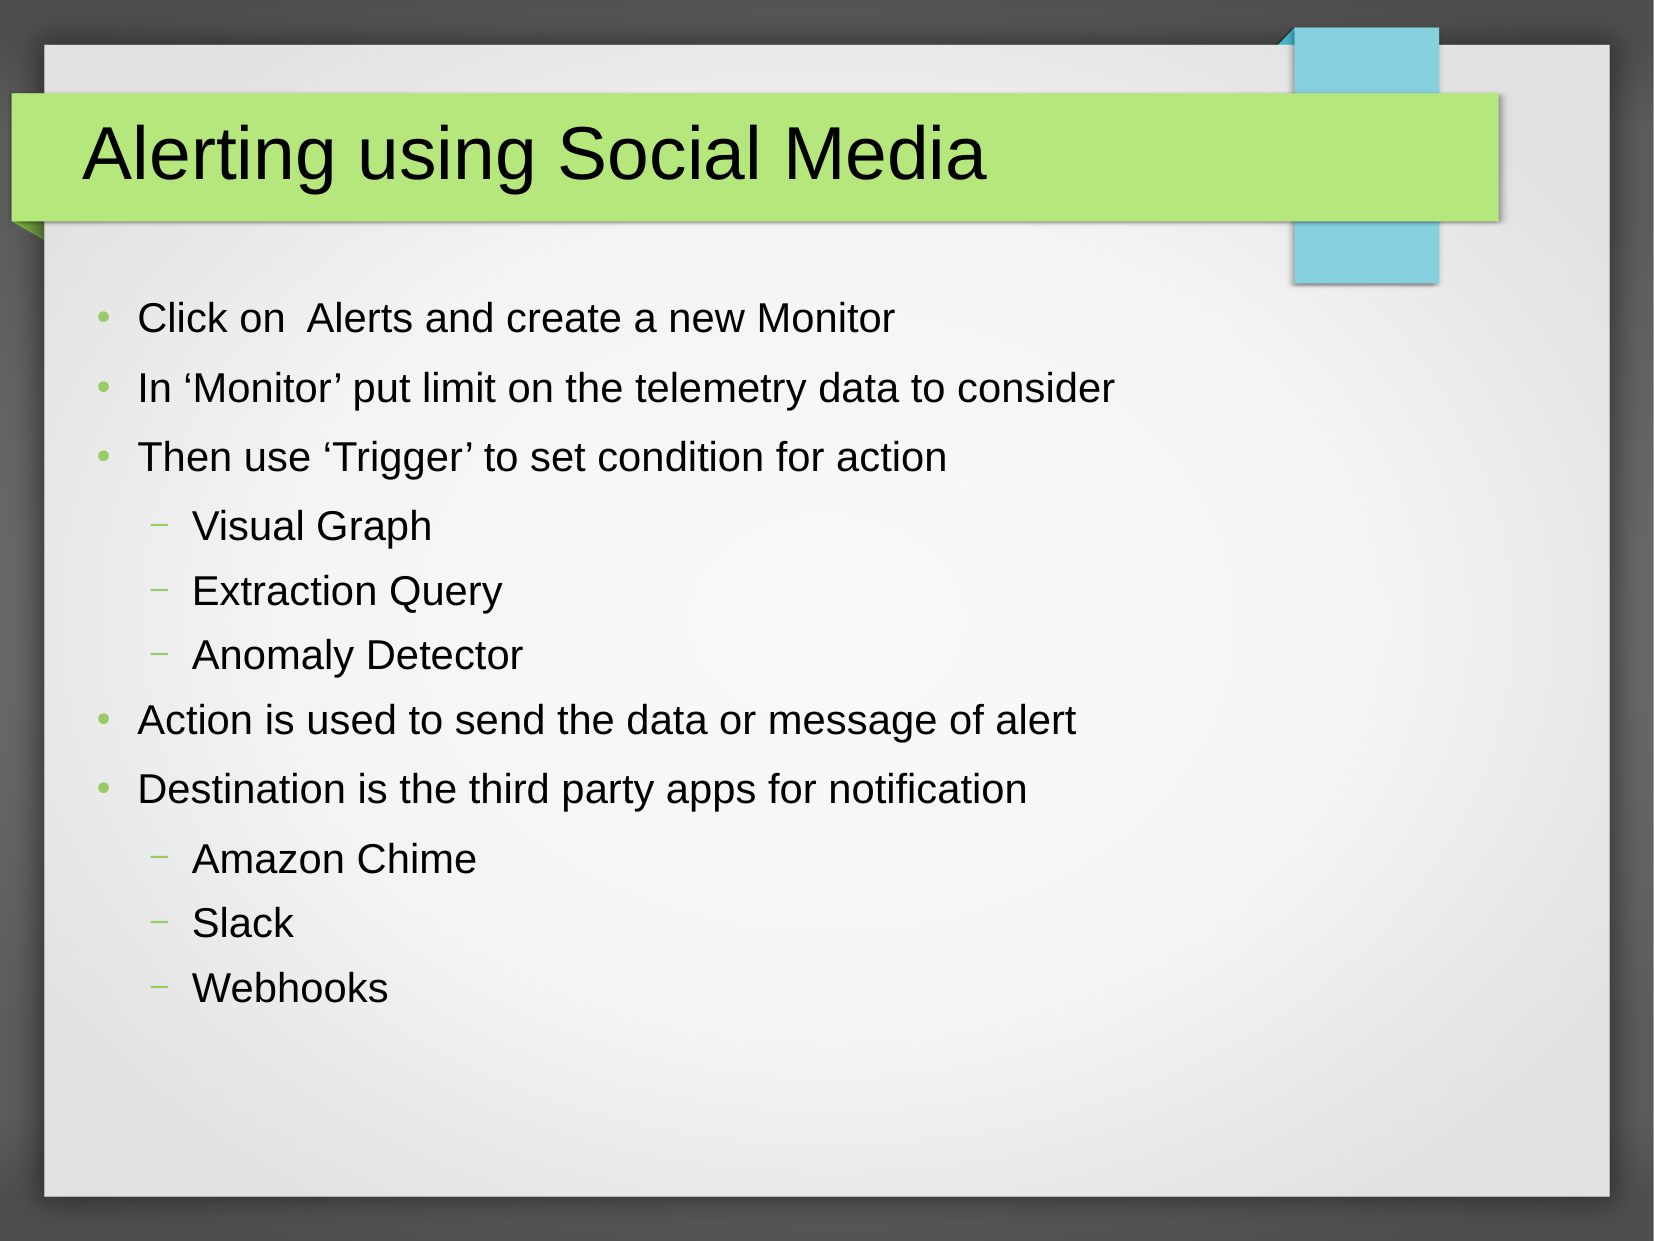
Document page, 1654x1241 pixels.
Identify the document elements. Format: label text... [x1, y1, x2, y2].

title Alerting using Social Media [82, 94, 1264, 213]
picture [0, 0, 1654, 1241]
list Click on Alerts and create a new Monitor In ‘Monitor’ put limit on the telemetry data to consider Then use ‘Trigger’ to set condition for action Visual Graph Extraction Query Anomaly Detector Action is used to send the data or message of alert Destination is the third party apps for notification Amazon Chime Slack Webhooks [82, 295, 1571, 1015]
